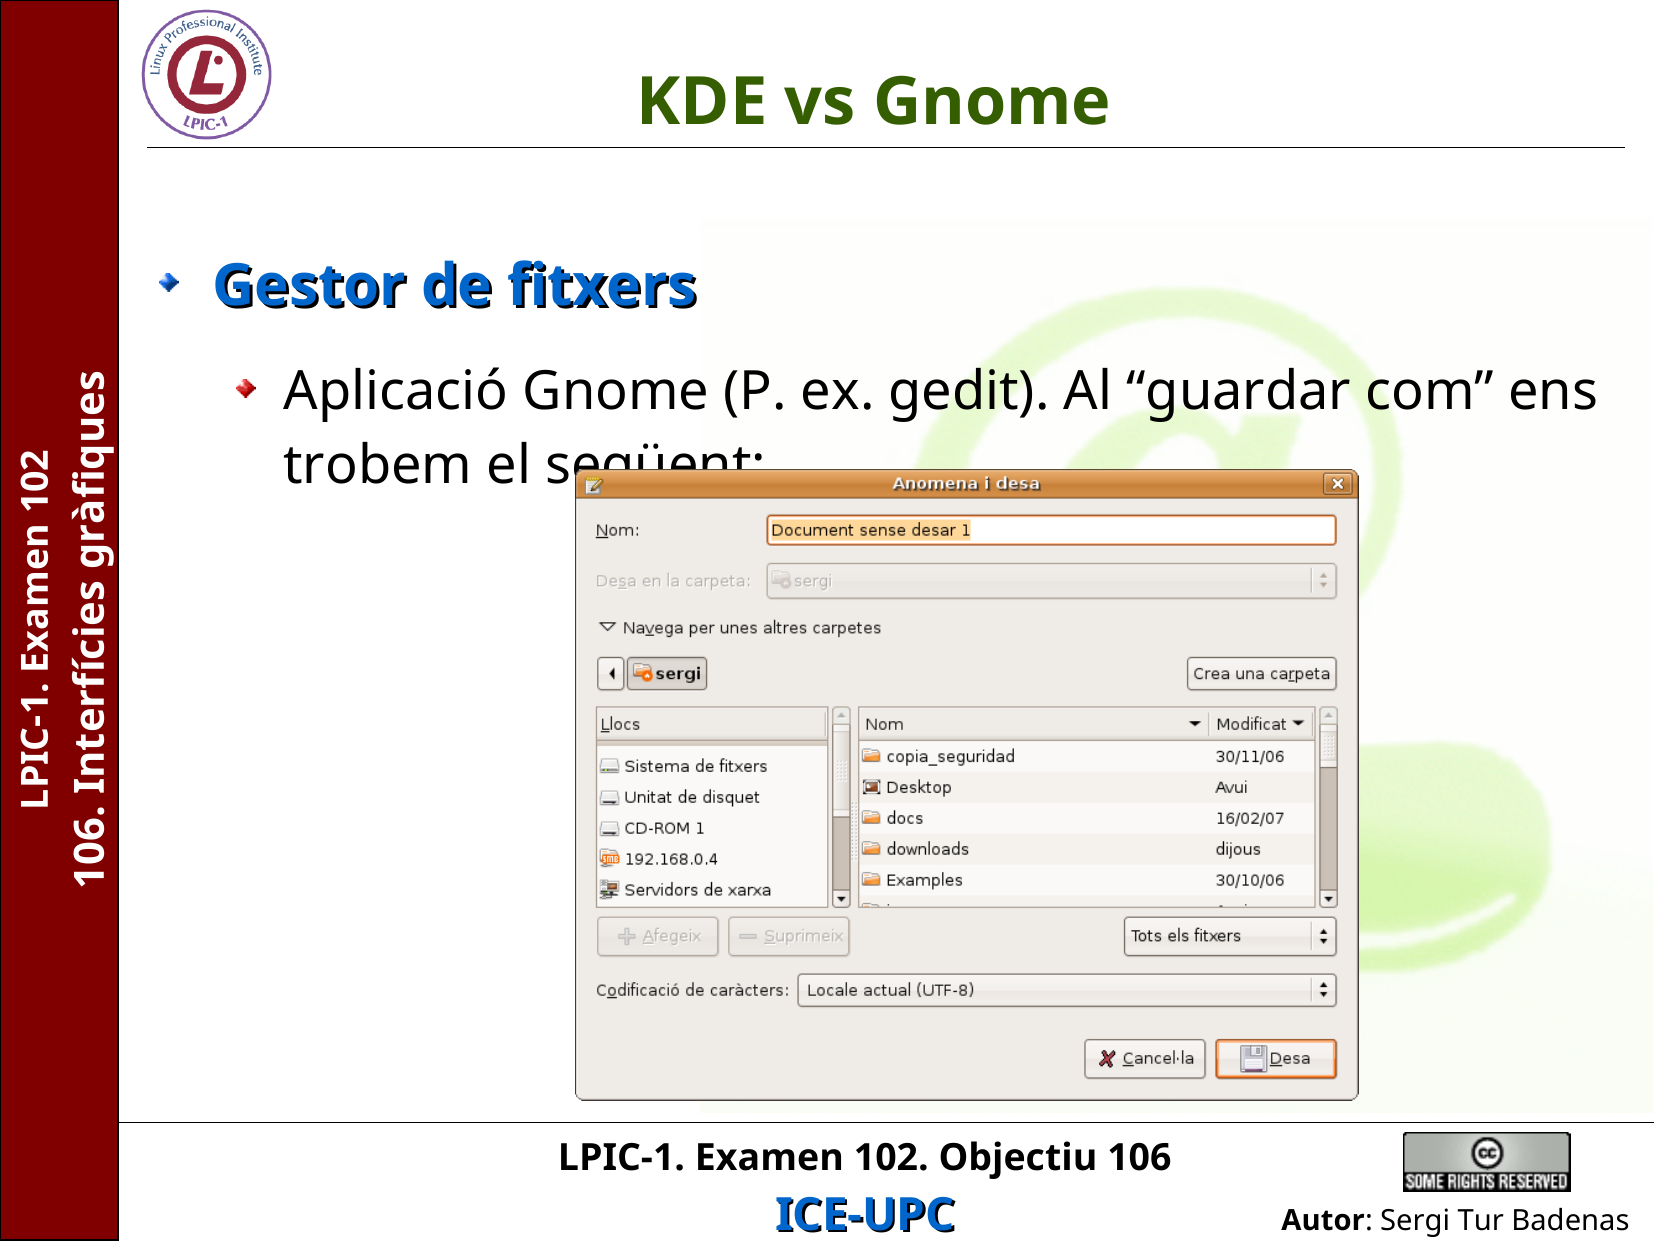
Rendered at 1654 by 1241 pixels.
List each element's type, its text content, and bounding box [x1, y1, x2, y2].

picture [135, 5, 277, 49]
title KDE vs Gnome [129, 49, 1619, 148]
picture [1403, 1132, 1571, 1192]
list Gestor de fitxers Aplicació Gnome (P. ex. gedit). Al “guardar com” ens trobem el següent: [141, 242, 1630, 1093]
picture [575, 217, 1654, 1113]
